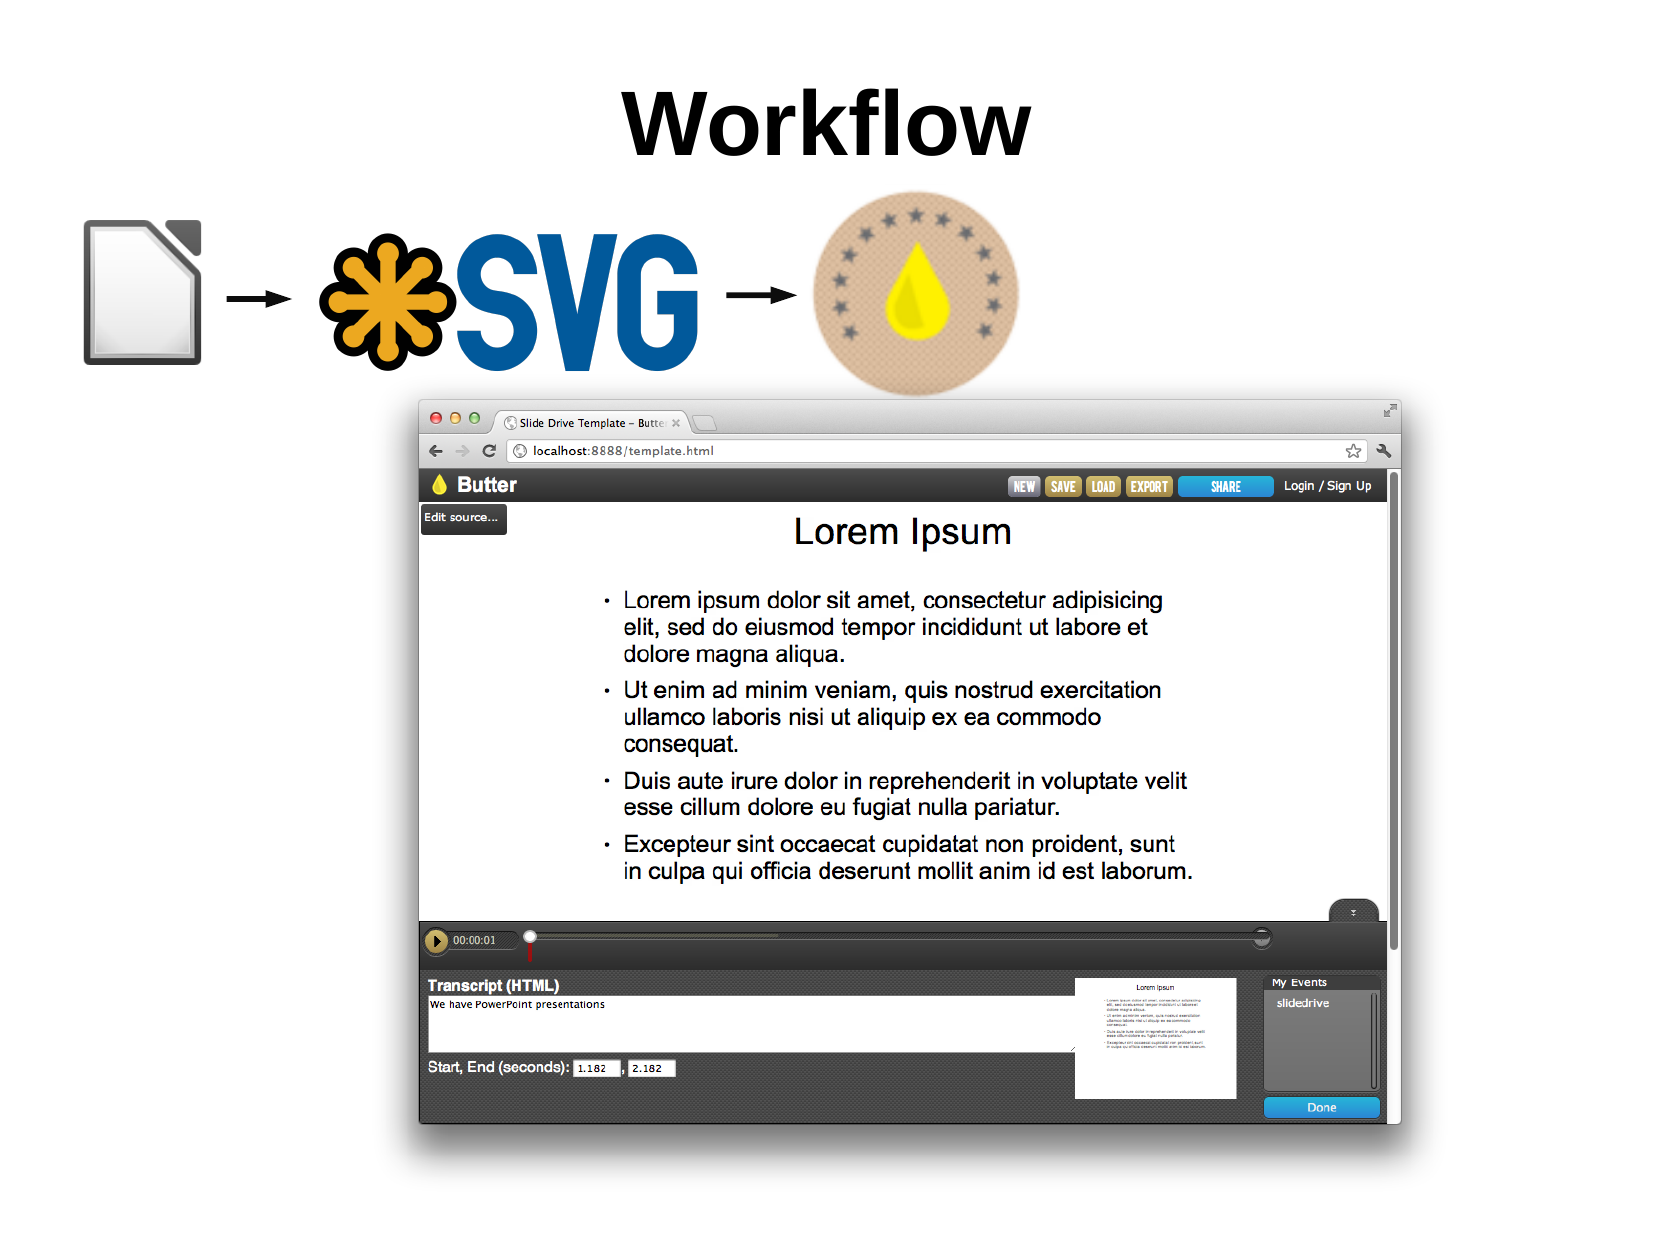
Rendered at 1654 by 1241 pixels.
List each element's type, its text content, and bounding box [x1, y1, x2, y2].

picture [70, 220, 215, 365]
subtitle Workflow [82, 59, 1571, 189]
picture [315, 183, 1455, 1199]
